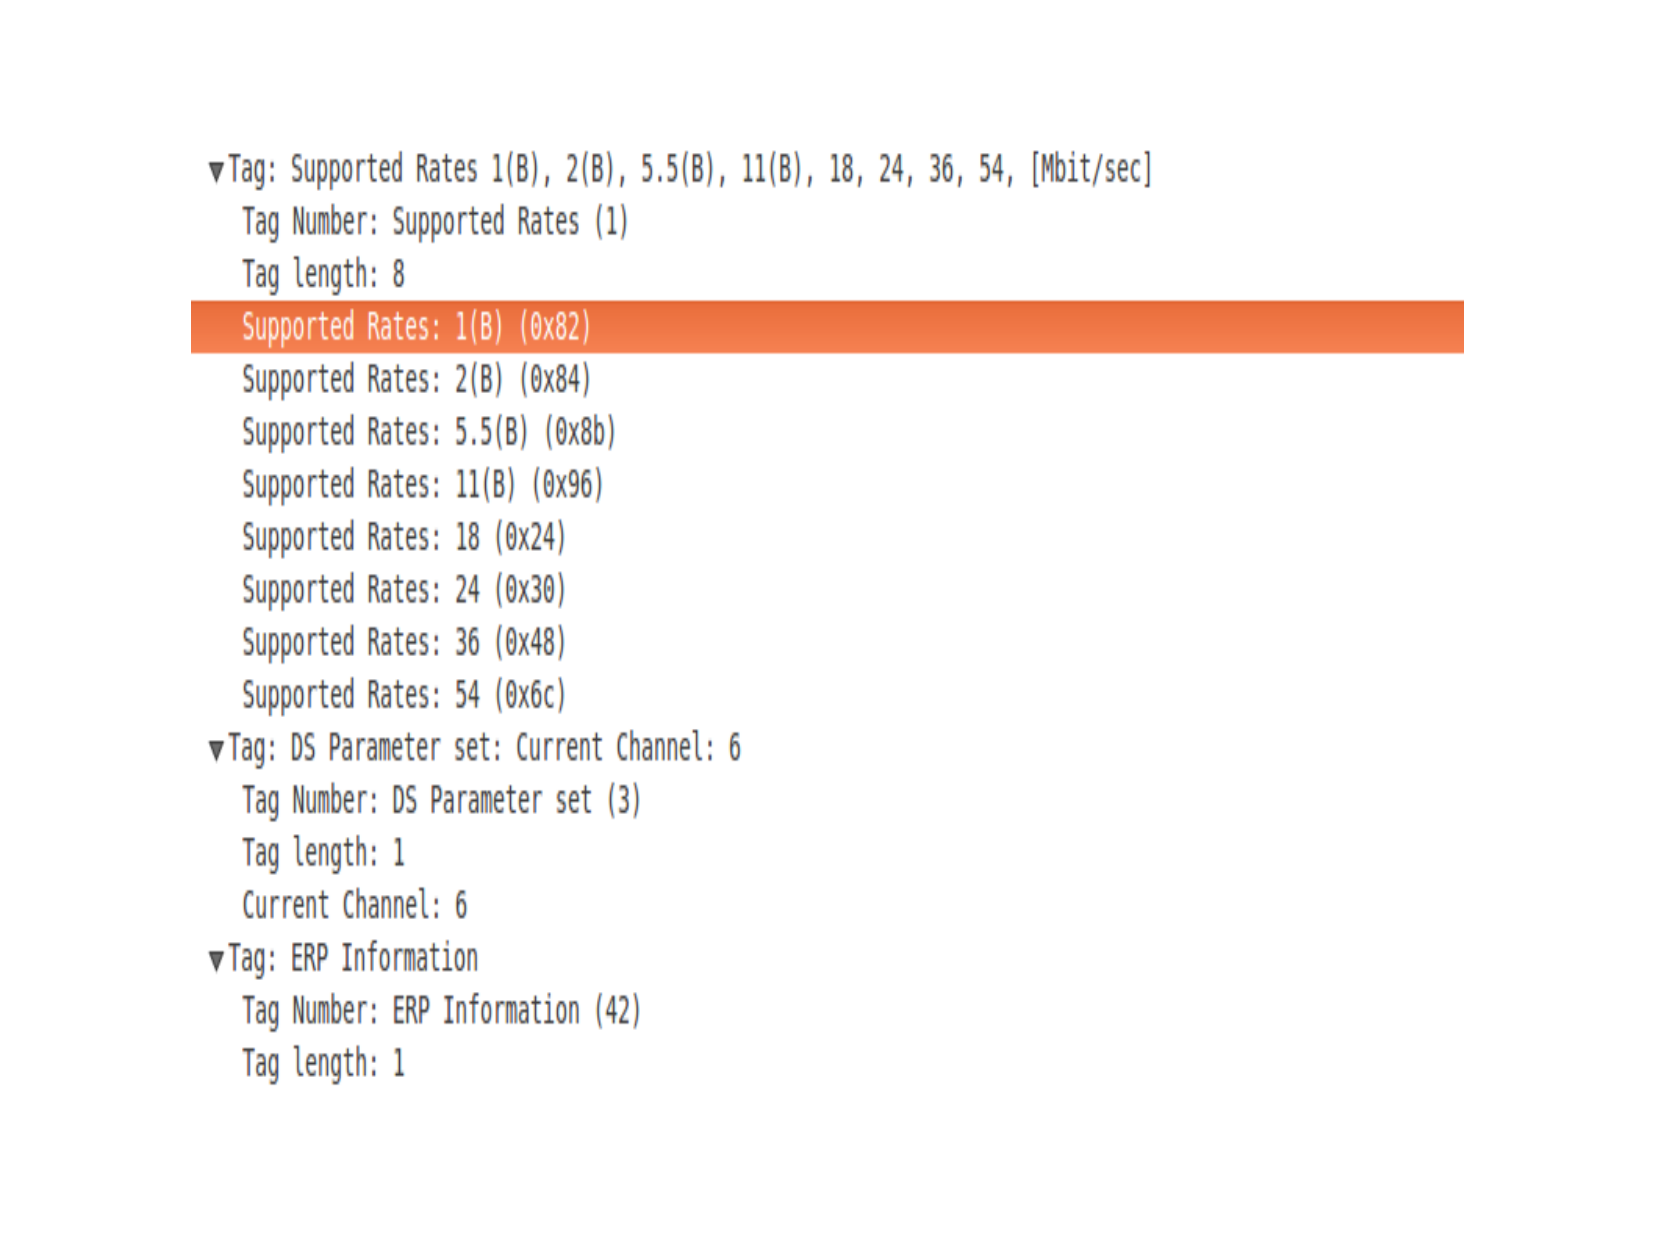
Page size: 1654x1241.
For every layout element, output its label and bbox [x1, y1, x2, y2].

picture [191, 141, 1464, 1099]
